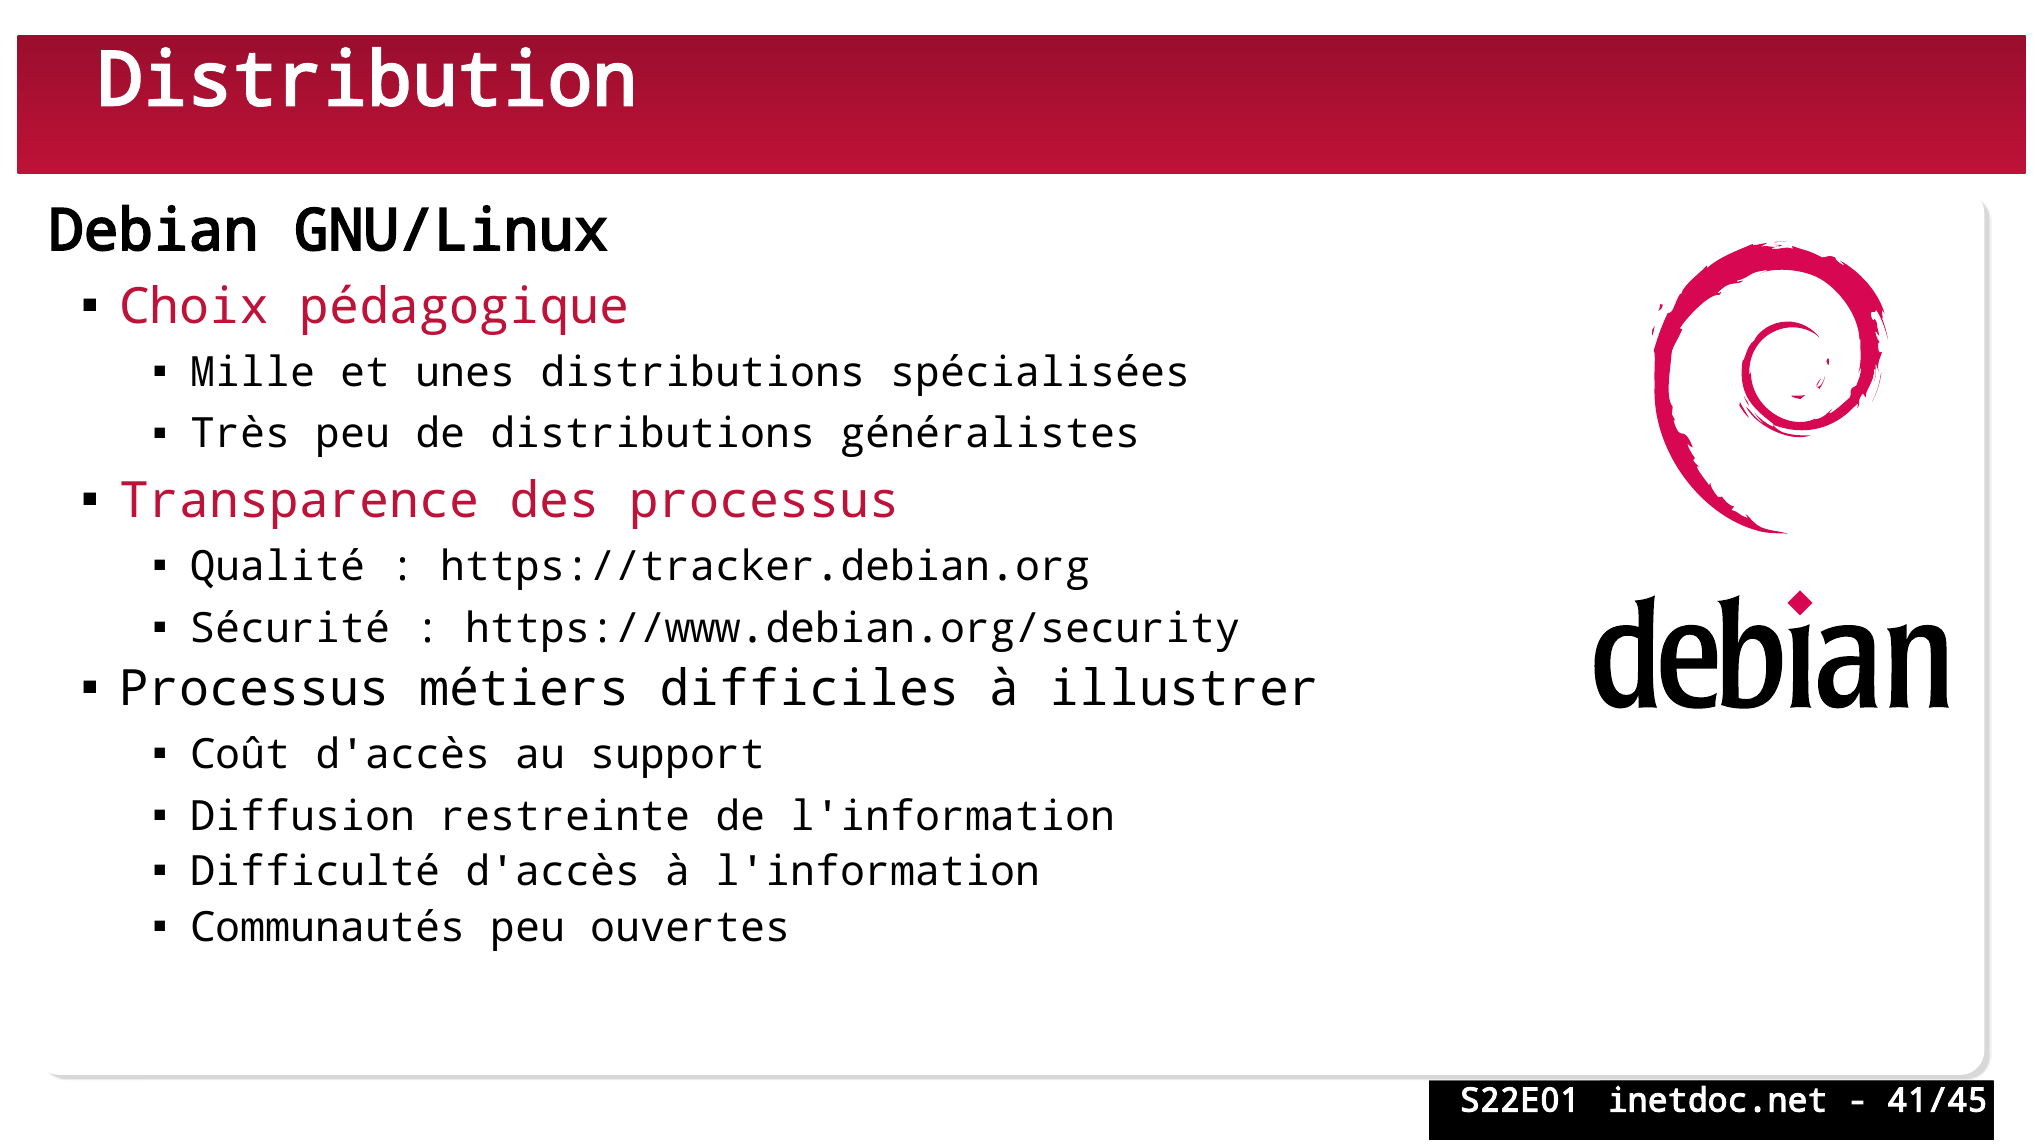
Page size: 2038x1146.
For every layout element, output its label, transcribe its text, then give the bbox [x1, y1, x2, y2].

text_box Distribution [17, 35, 2026, 174]
text_box S22E01 inetdoc.net - 45/45 [1429, 1080, 1994, 1140]
text_box Debian GNU/Linux Choix pédagogique Mille et unes distributions spécialisées Très peu de distributions généralistes Transparence des processus Qualité : https://tracker.debian.org Sécurité : https://www.debian.org/security Processus métiers difficiles à illustrer Coût d'accès au support Diffusion restreinte de l'information Difficulté d'accès à l'information Communautés peu ouvertes [35, 188, 1985, 1075]
picture [1594, 240, 1949, 709]
